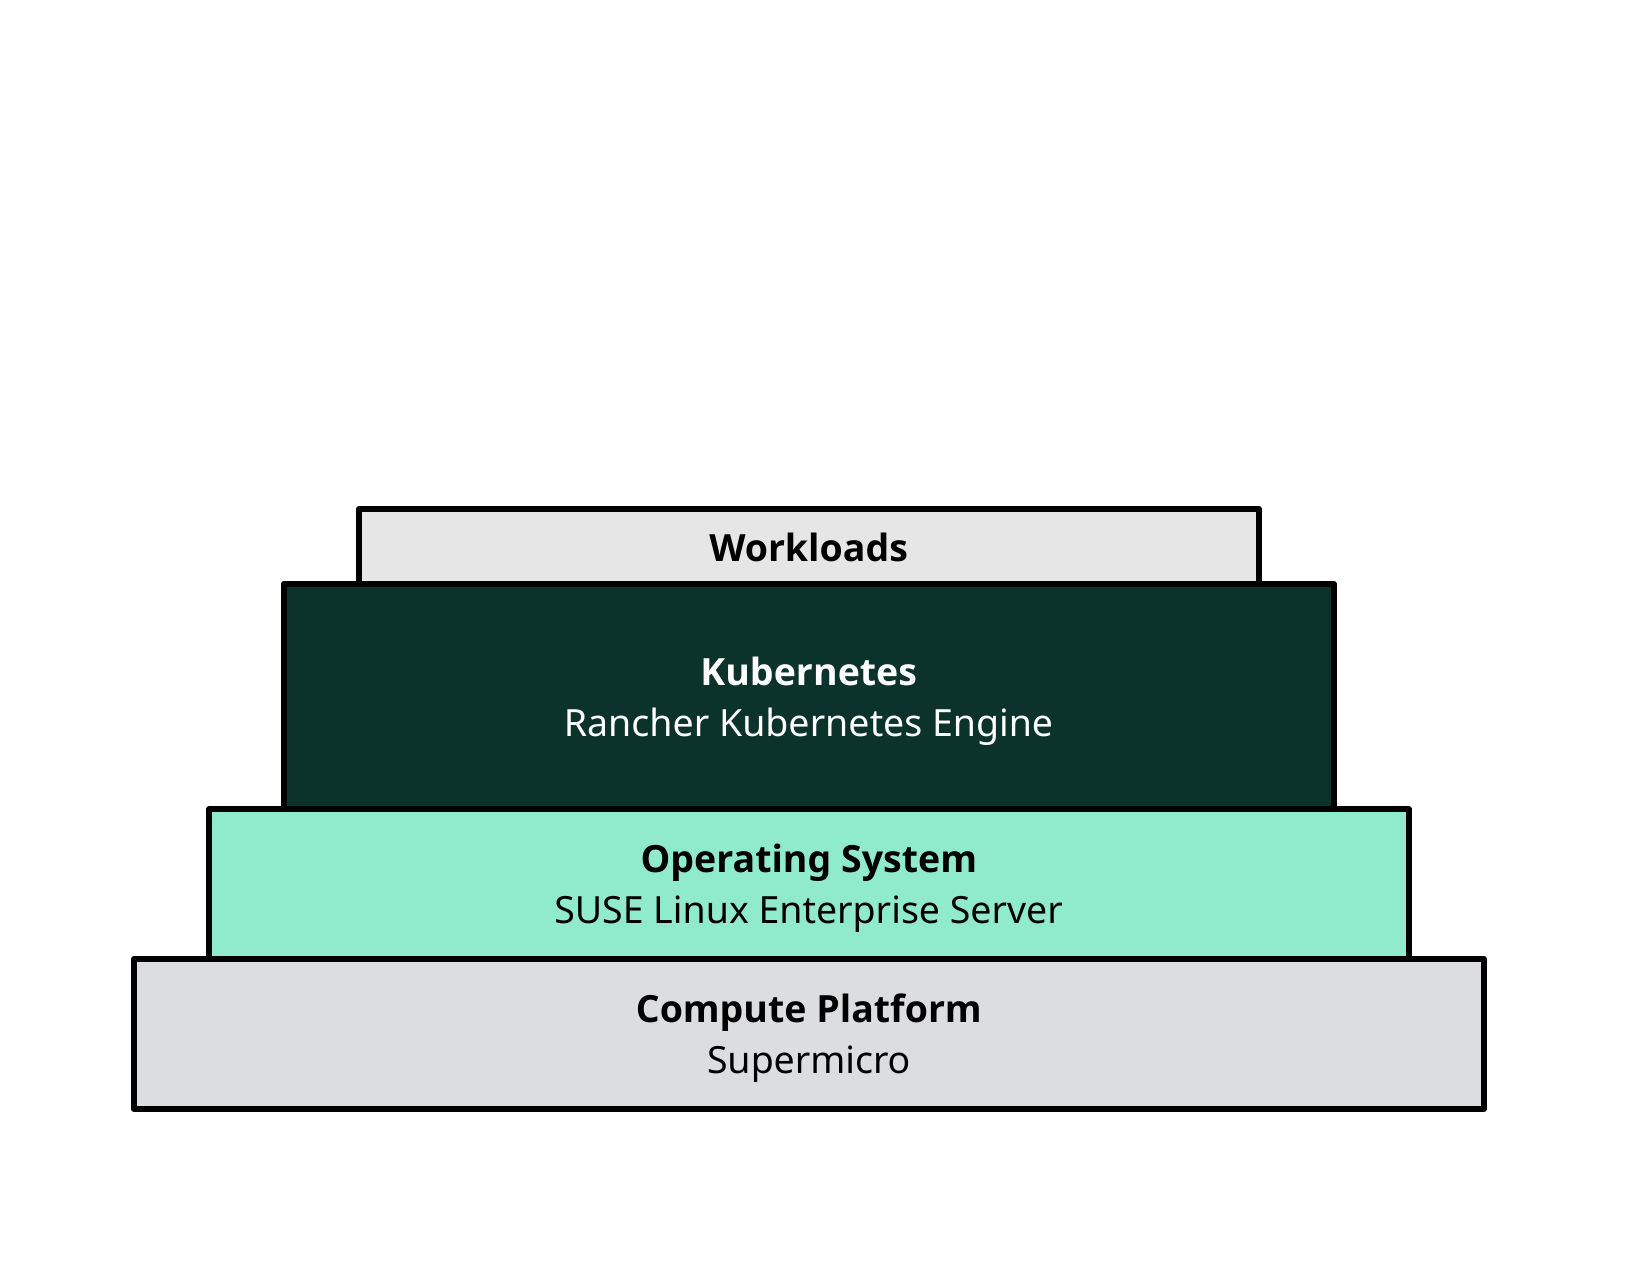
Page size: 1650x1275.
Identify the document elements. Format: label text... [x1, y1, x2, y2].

text_box Operating System SUSE Linux Enterprise Server [208, 809, 1409, 960]
text_box Workloads [358, 508, 1259, 584]
text_box Compute Platform Supermicro [133, 958, 1484, 1109]
text_box Kubernetes Rancher Kubernetes Engine [283, 583, 1334, 809]
